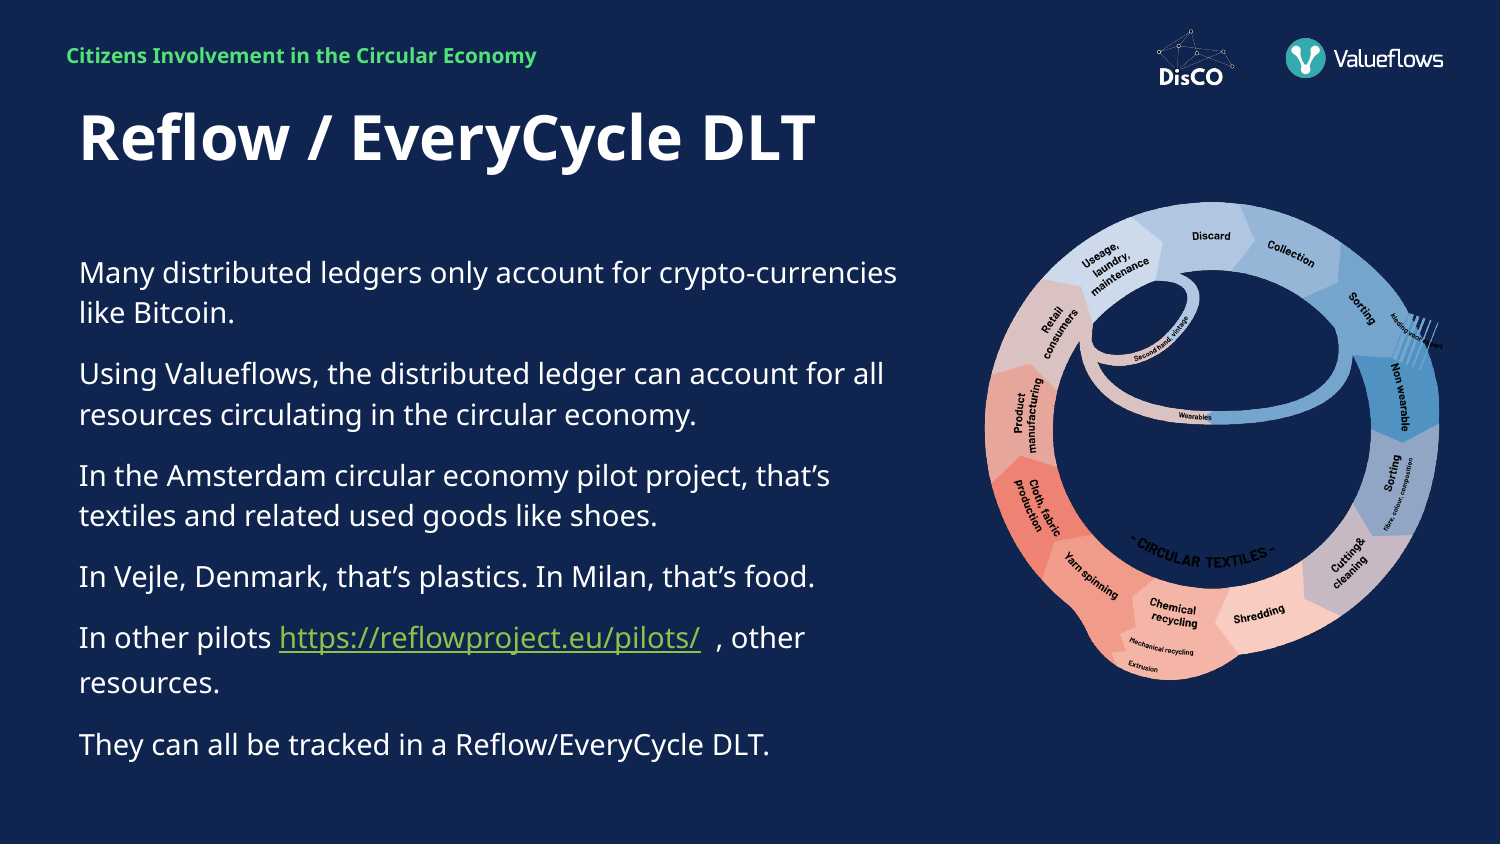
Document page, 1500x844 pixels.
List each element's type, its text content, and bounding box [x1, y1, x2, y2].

picture [1280, 32, 1449, 83]
title Reflow / EveryCycle DLT [63, 75, 1437, 188]
picture [1156, 29, 1235, 75]
picture [927, 187, 1500, 716]
list Many distributed ledgers only account for crypto-currencies like Bitcoin. Using Valueflows, the distributed ledger can account for all resources circulating in the circular economy. In the Amsterdam circular economy pilot project, that’s textiles and related used goods like shoes. In Vejle, Denmark, that’s plastics. In Milan, that’s food. In other pilots https://reflowproject.eu/pilots/ , other resources. They can all be tracked in a Reflow/EveryCycle DLT. [63, 234, 944, 762]
